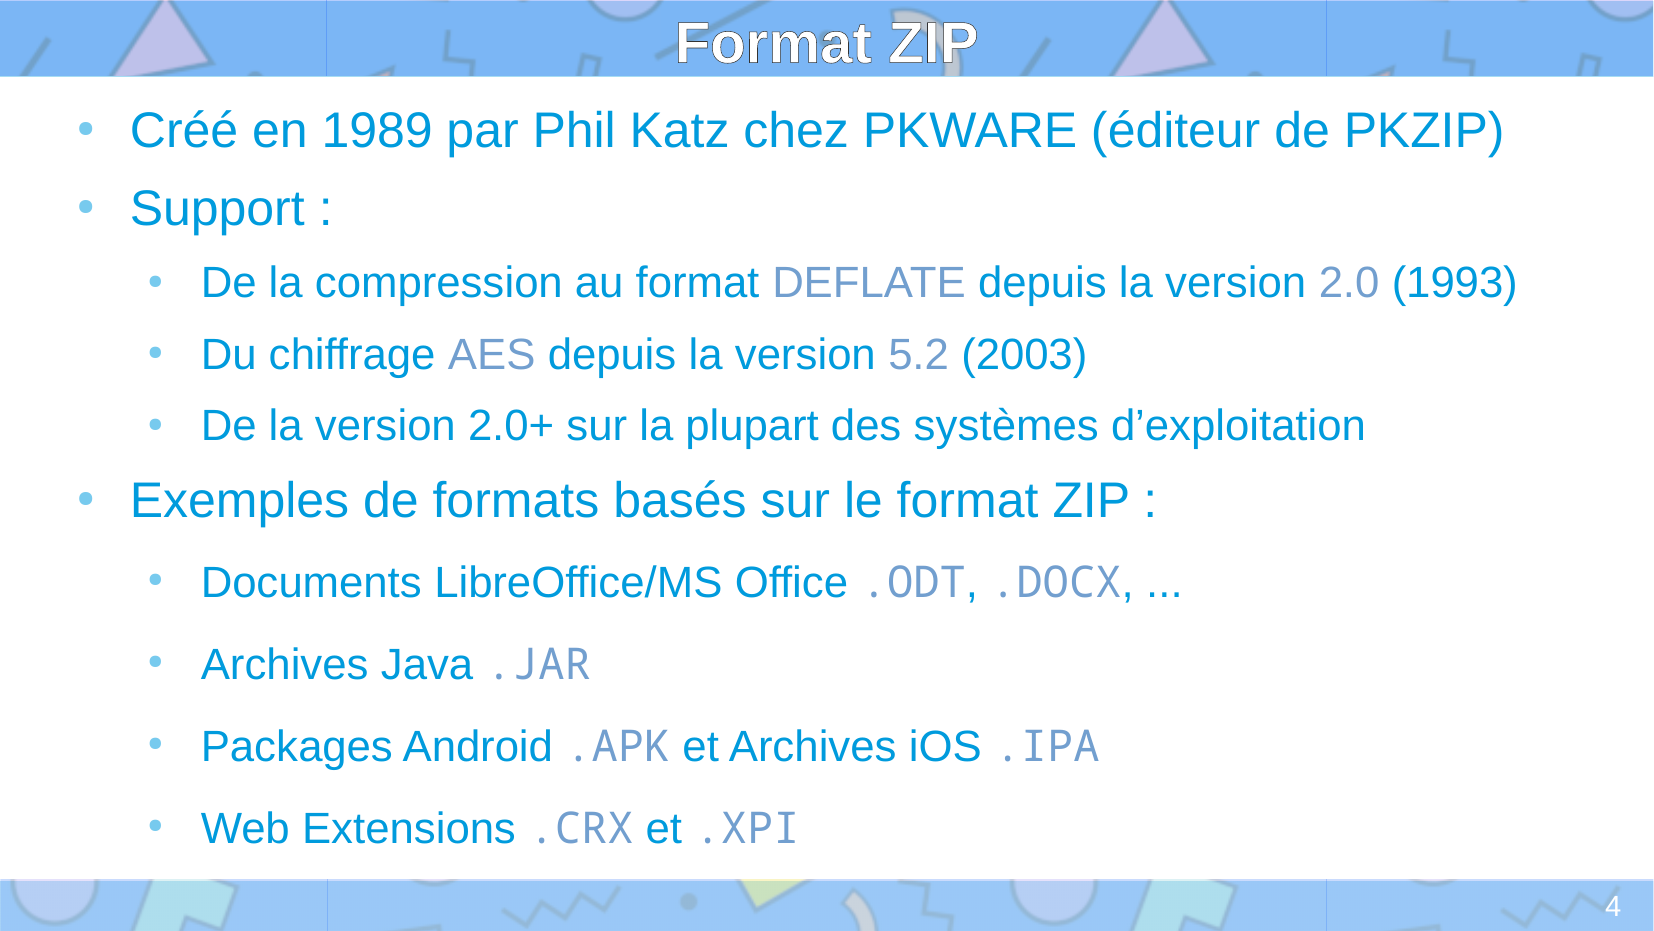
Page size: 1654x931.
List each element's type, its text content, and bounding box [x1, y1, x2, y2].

picture [0, 0, 1654, 76]
picture [0, 879, 1654, 931]
title Format ZIP [59, 3, 1595, 82]
list Créé en 1989 par Phil Katz chez PKWARE (éditeur de PKZIP) Support : De la compression au format DEFLATE depuis la version 2.0 (1993) Du chiffrage AES depuis la version 5.2 (2003) De la version 2.0+ sur la plupart des systèmes d’exploitation Exemples de formats basés sur le format ZIP : Documents LibreOffice/MS Office .ODT, .DOCX, ... Archives Java .JAR Packages Android .APK et Archives iOS .IPA Web Extensions .CRX et .XPI [59, 101, 1595, 863]
